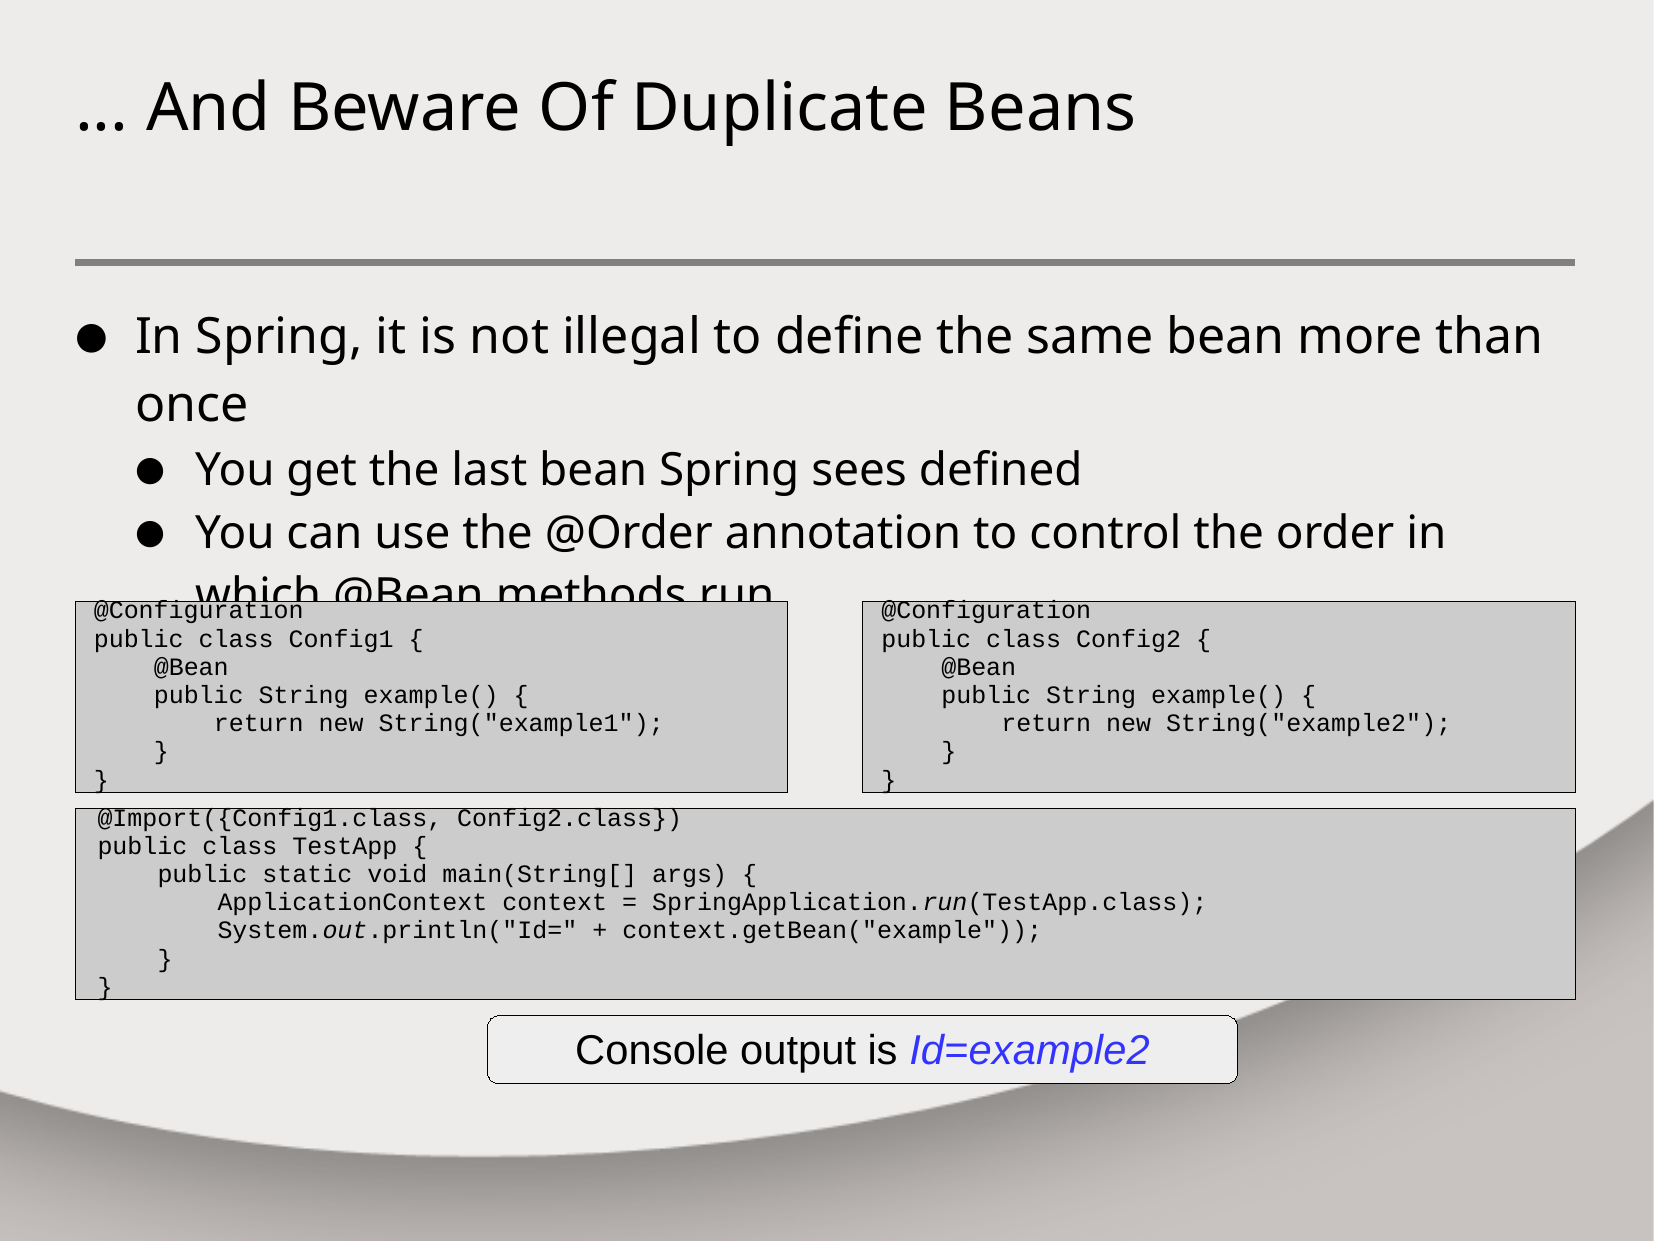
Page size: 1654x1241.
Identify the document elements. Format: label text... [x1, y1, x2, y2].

list In Spring, it is not illegal to define the same bean more than once You get the last bean Spring sees defined You can use the @Order annotation to control the order in which @Bean methods run [75, 300, 1576, 808]
text_box @Import({Config1.class, Config2.class}) public class TestApp { public static void main(String[] args) { ApplicationContext context = SpringApplication.run(TestApp.class); System.out.println("Id=" + context.getBean("example")); } } [75, 808, 1576, 1000]
text_box @Configuration public class Config1 { @Bean public String example() { return new String("example1"); } } [75, 601, 788, 793]
text_box Console output is Id=example2 [487, 1015, 1238, 1084]
title ... And Beware Of Duplicate Beans [75, 75, 1576, 226]
picture [0, 0, 1654, 1241]
text_box @Configuration public class Config2 { @Bean public String example() { return new String("example2"); } } [862, 601, 1576, 793]
list In Spring, it is not illegal to define the same bean more than once You get the last bean Spring sees defined You can use the @Order annotation to control the order in which @Bean methods run [75, 1000, 1576, 1163]
